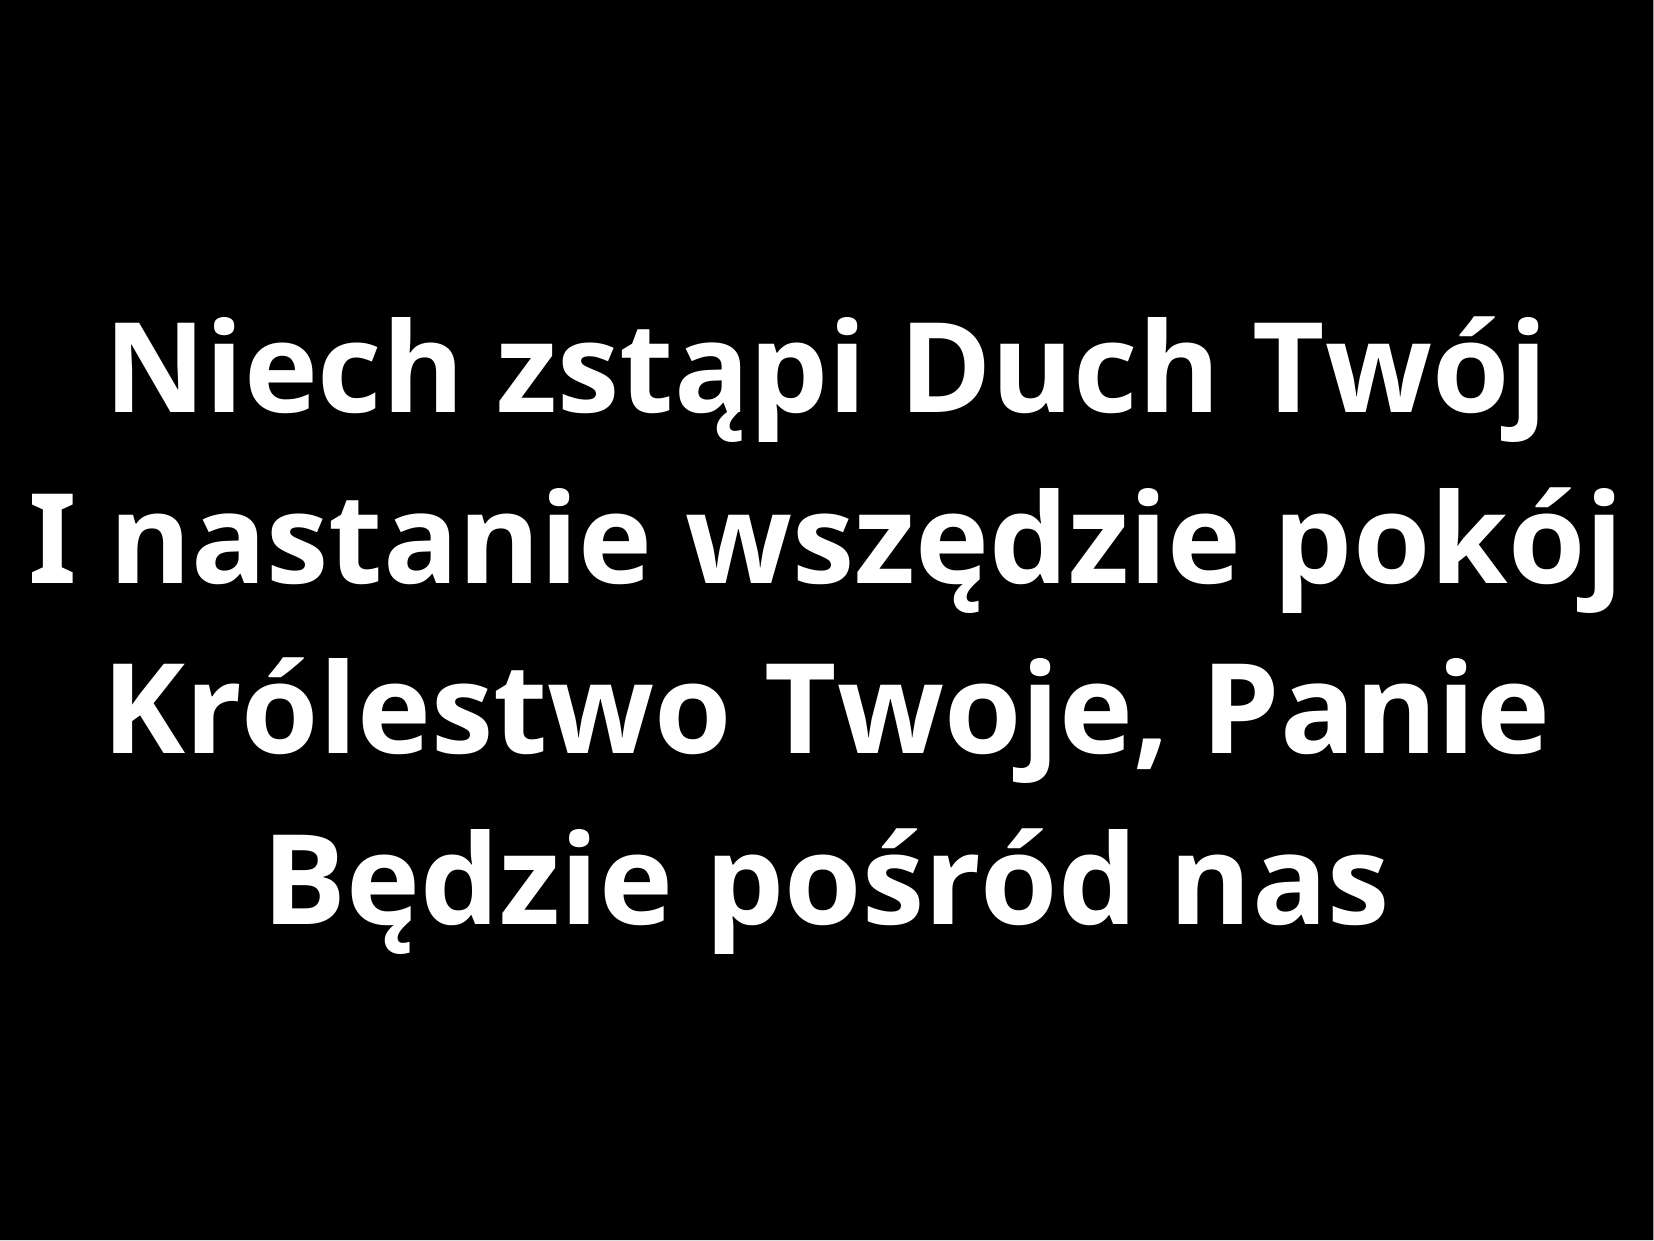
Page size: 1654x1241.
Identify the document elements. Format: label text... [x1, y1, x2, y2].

title Niech zstąpi Duch Twój I nastanie wszędzie pokój Królestwo Twoje, Panie Będzie pośród nas [0, 0, 1654, 1241]
